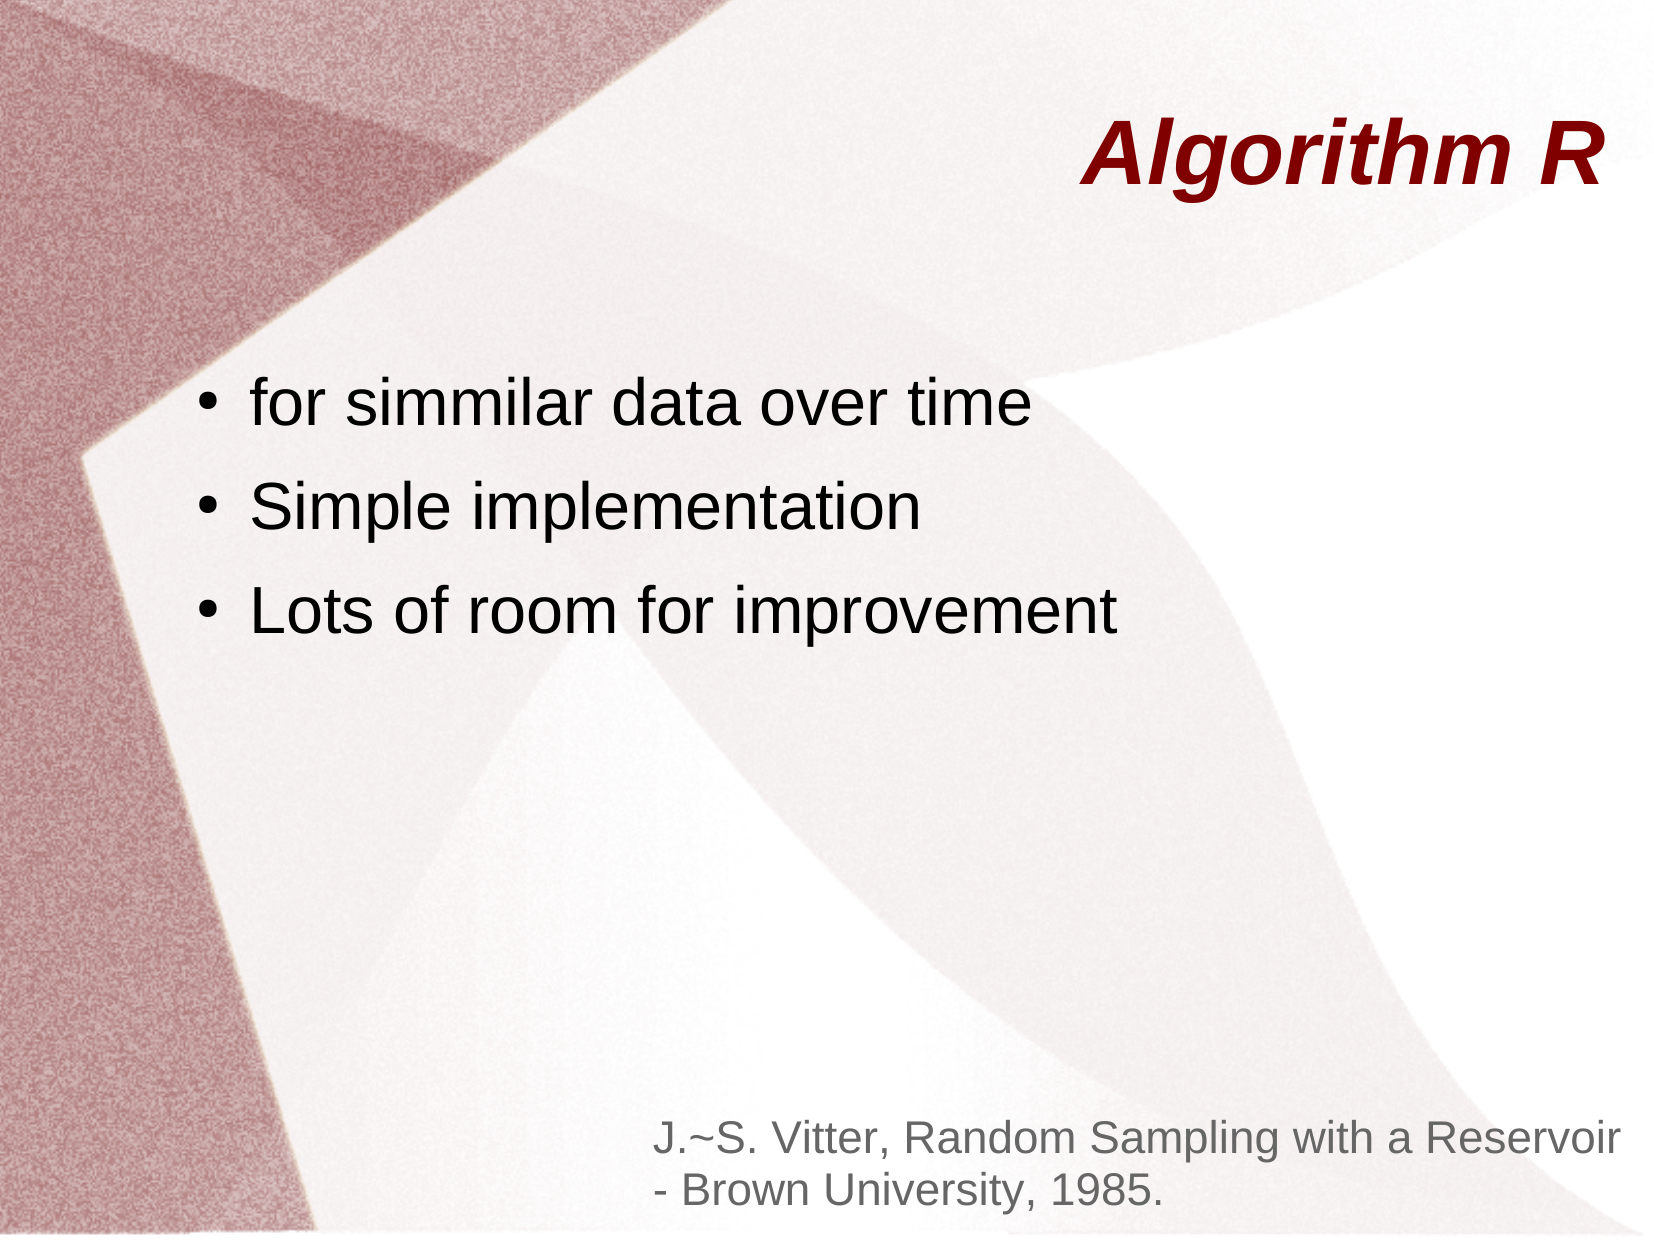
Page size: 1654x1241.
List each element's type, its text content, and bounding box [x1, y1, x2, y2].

list for simmilar data over time Simple implementation Lots of room for improvement [178, 364, 1570, 1147]
picture [0, 0, 1654, 1241]
title Algorithm R [596, 49, 1607, 257]
text_box J.~S. Vitter, Random Sampling with a Reservoir - Brown University, 1985. [652, 1112, 1636, 1216]
